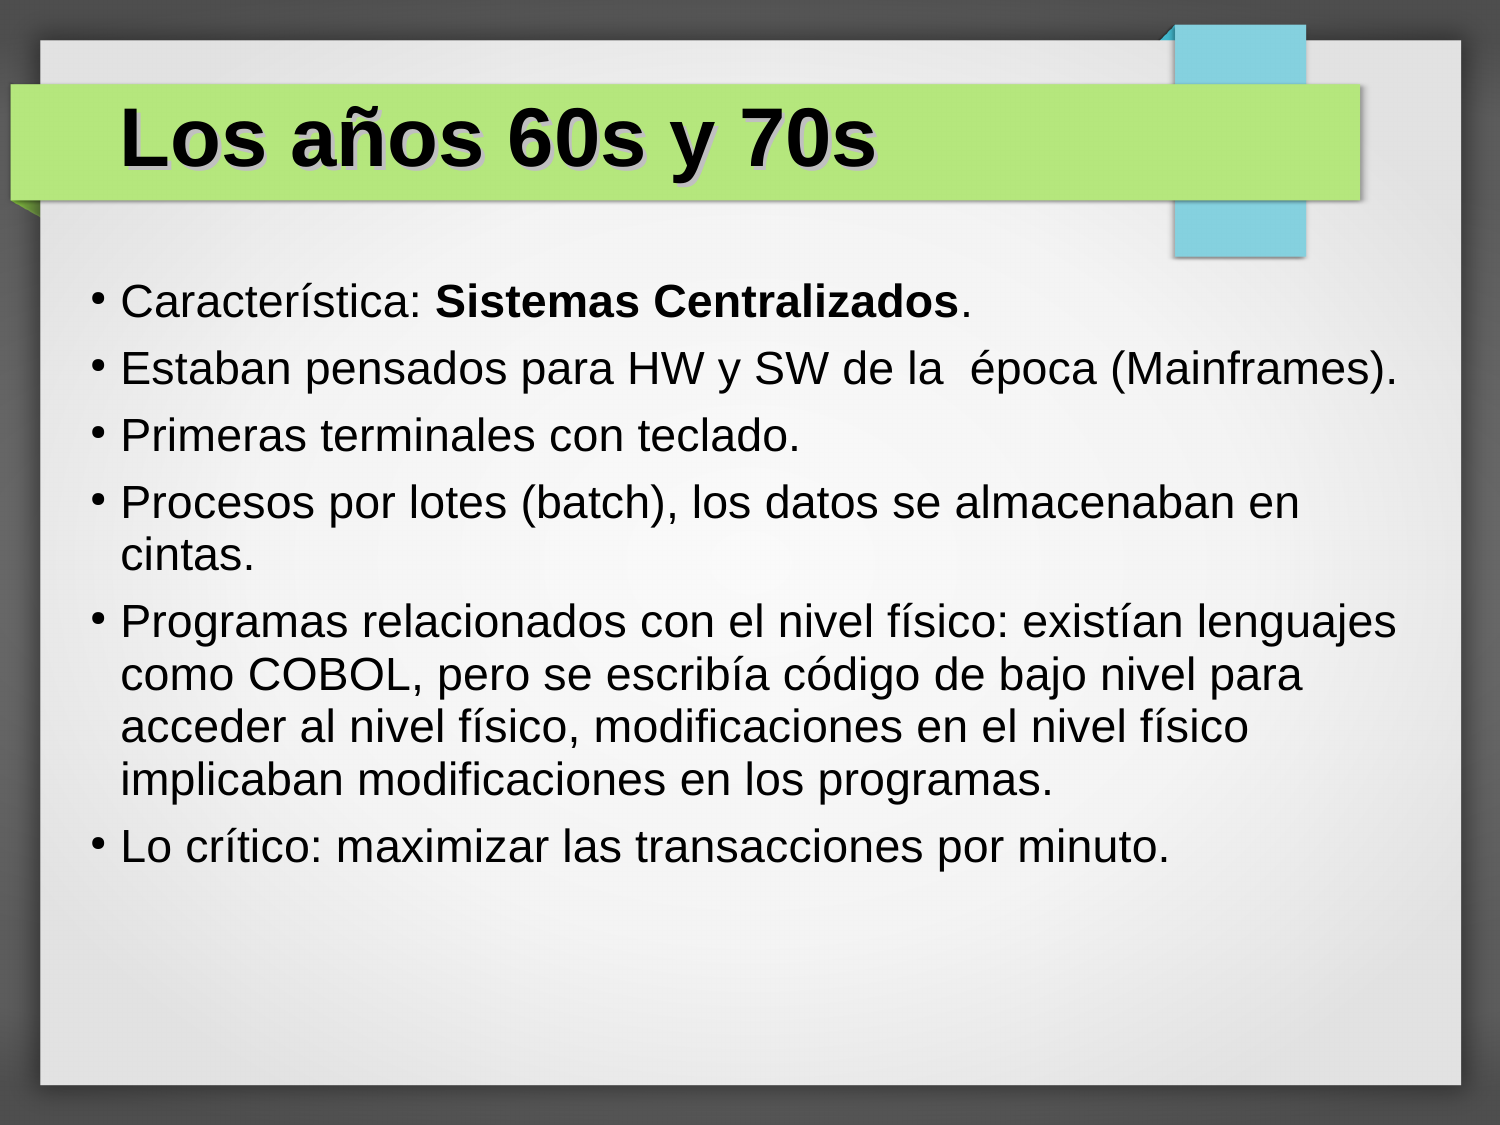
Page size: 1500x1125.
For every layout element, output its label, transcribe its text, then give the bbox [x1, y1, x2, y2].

list Característica: Sistemas Centralizados. Estaban pensados para HW y SW de la época (Mainframes). Primeras terminales con teclado. Procesos por lotes (batch), los datos se almacenaban en cintas. Programas relacionados con el nivel físico: existían lenguajes como COBOL, pero se escribía código de bajo nivel para acceder al nivel físico, modificaciones en el nivel físico implicaban modificaciones en los programas. Lo crítico: maximizar las transacciones por minuto. [75, 267, 1426, 921]
picture [0, 0, 1500, 1125]
title Los años 60s y 70s [75, 85, 1147, 193]
